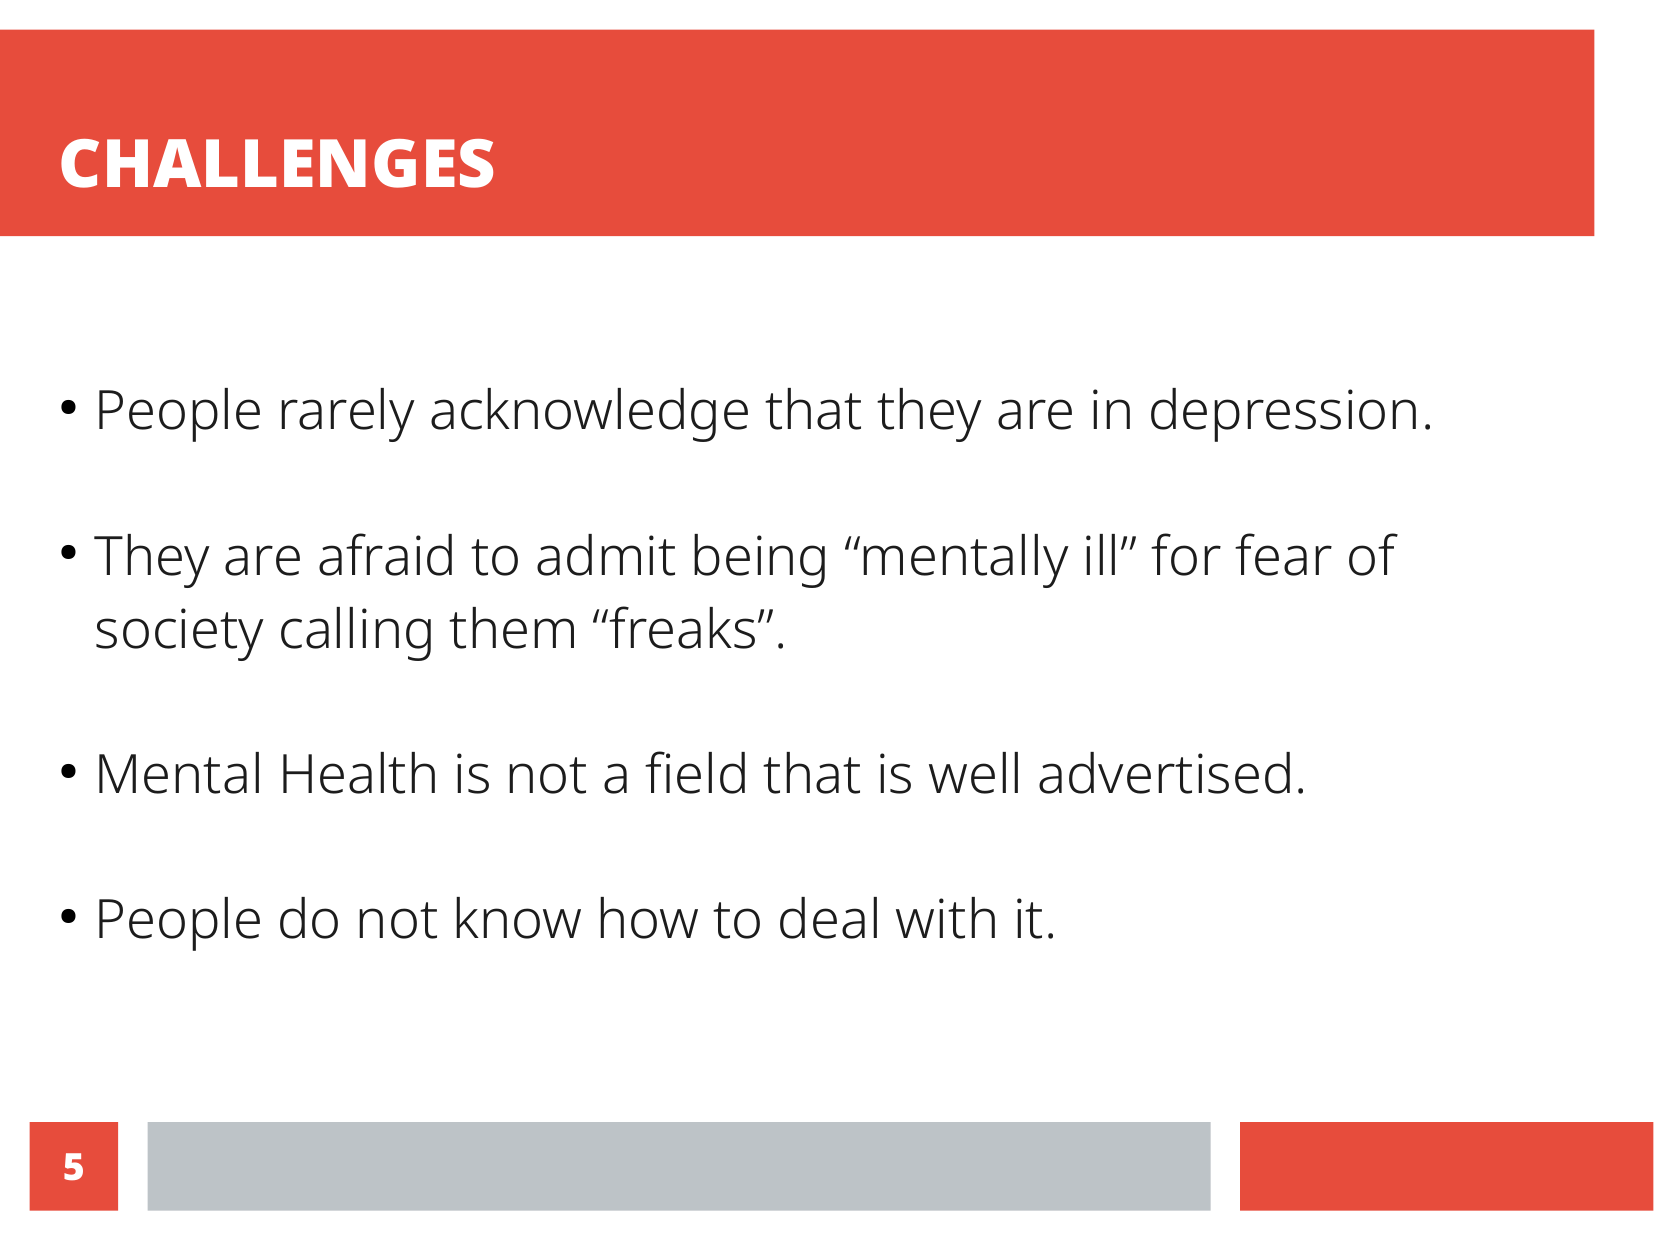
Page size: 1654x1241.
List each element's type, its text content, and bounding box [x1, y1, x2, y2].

text_box People rarely acknowledge that they are in depression. They are afraid to admit being “mentally ill” for fear of society calling them “freaks”. Mental Health is not a field that is well advertised. People do not know how to deal with it. [59, 372, 1565, 1140]
title CHALLENGES [59, 59, 1595, 207]
